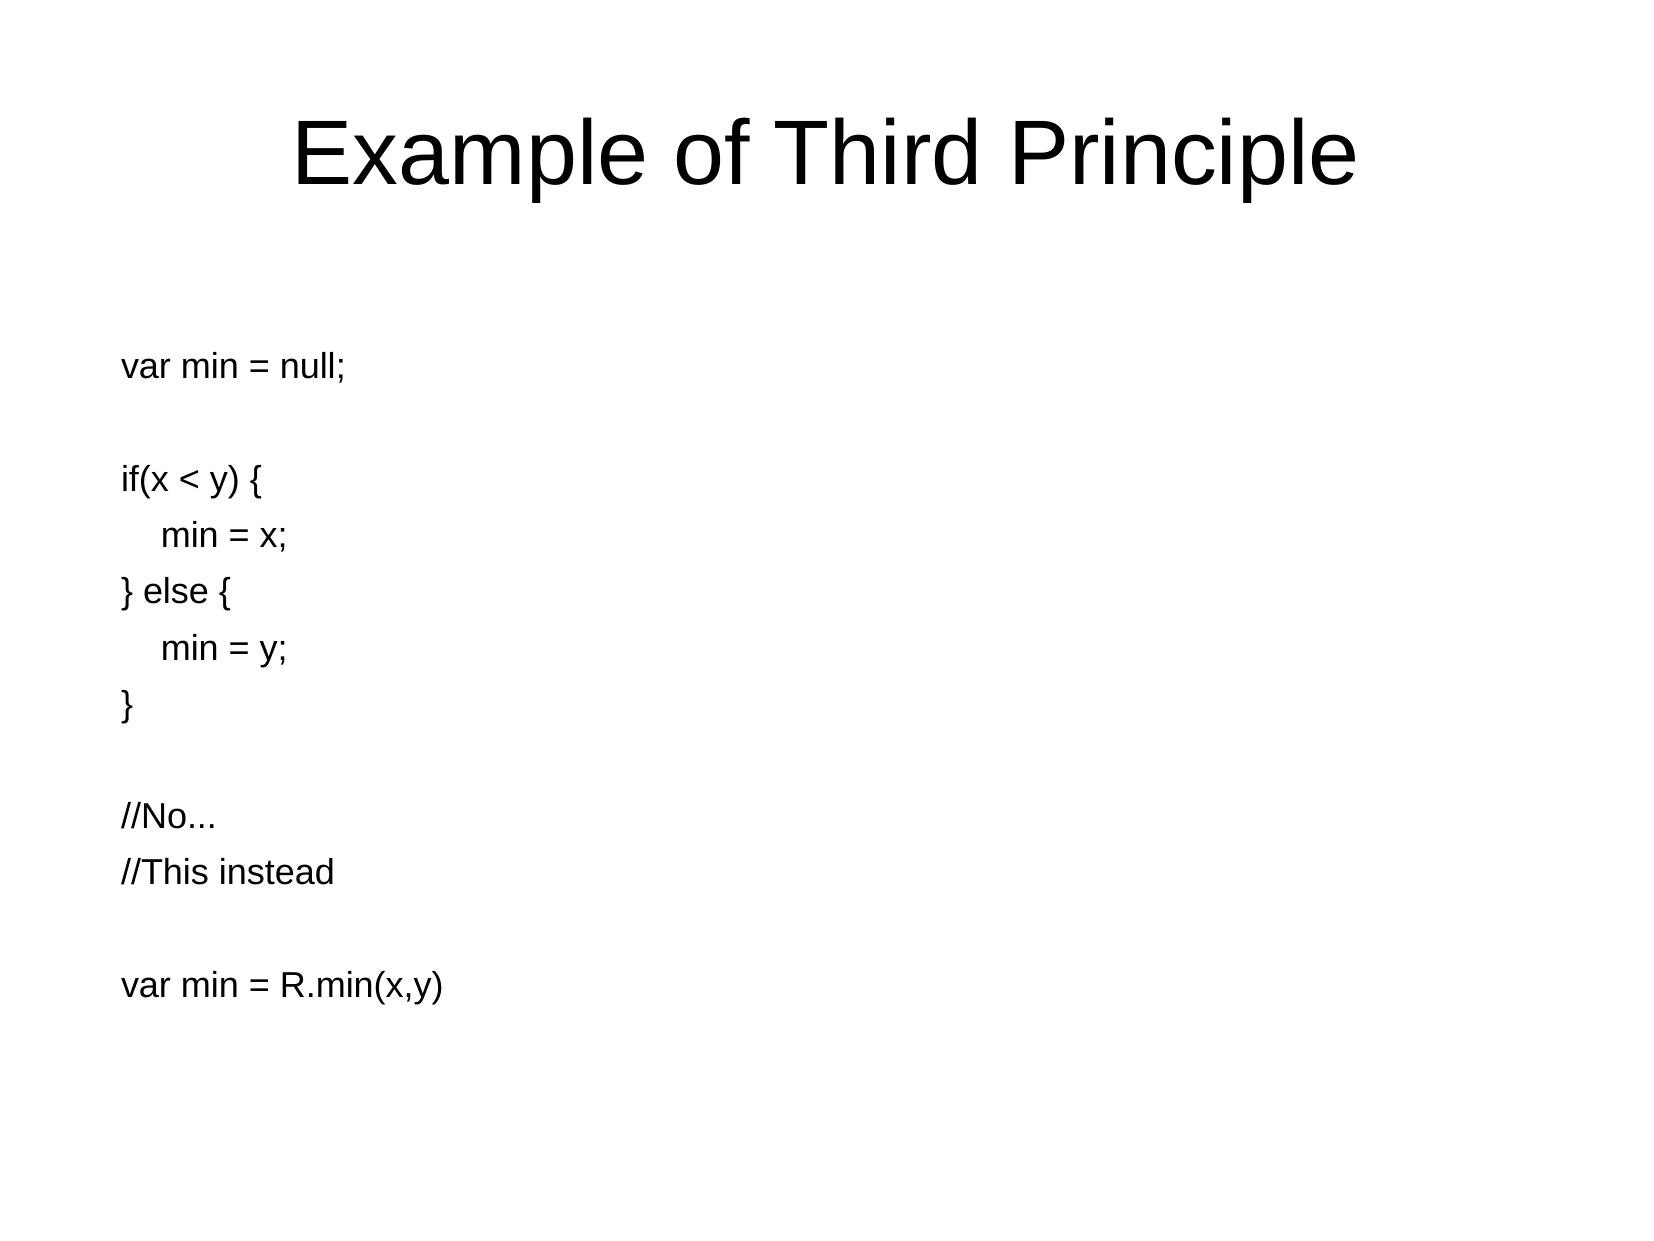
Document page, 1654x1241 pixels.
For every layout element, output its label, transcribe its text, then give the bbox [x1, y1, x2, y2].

title Example of Third Principle [82, 49, 1571, 257]
list var min = null; if(x < y) { min = x; } else { min = y; } //No... //This instead var min = R.min(x,y) [82, 290, 1571, 1010]
